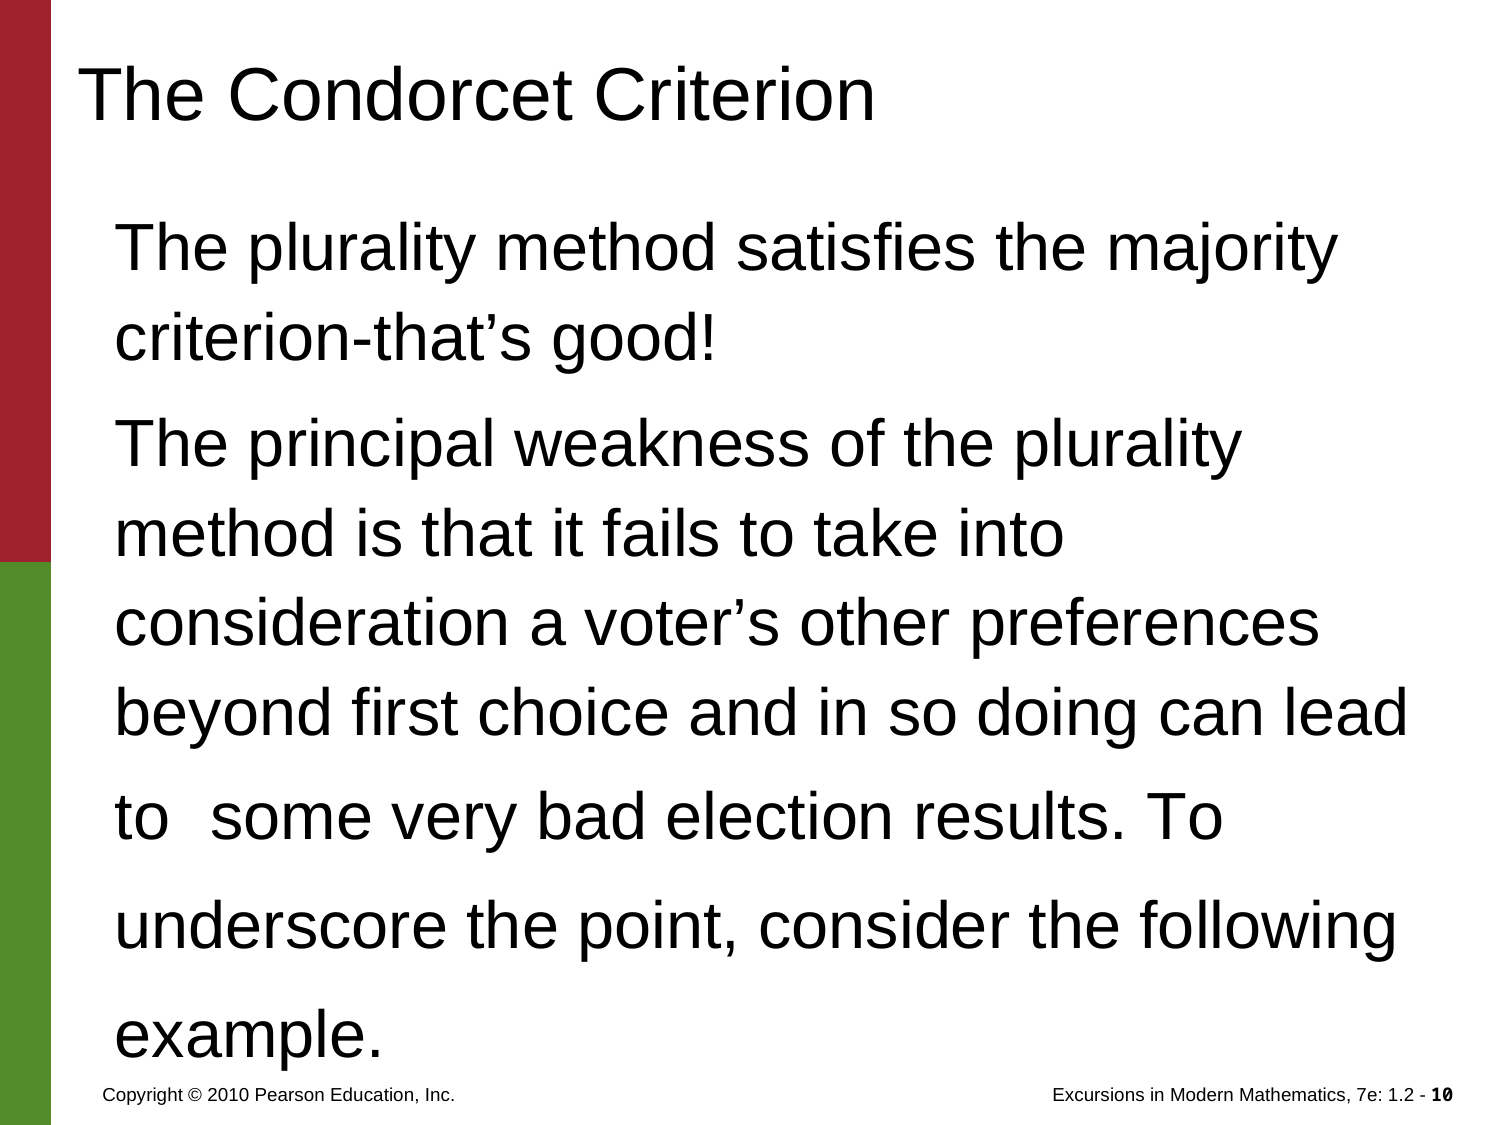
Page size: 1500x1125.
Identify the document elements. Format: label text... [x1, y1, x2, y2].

list The plurality method satisfies the majority criterion-that’s good! The principal weakness of the plurality method is that it fails to take into consideration a voter’s other preferences beyond first choice and in so doing can lead to some very bad election results. To underscore the point, consider the following example. [99, 187, 1463, 1083]
text_box The Condorcet Criterion [62, 37, 1413, 143]
